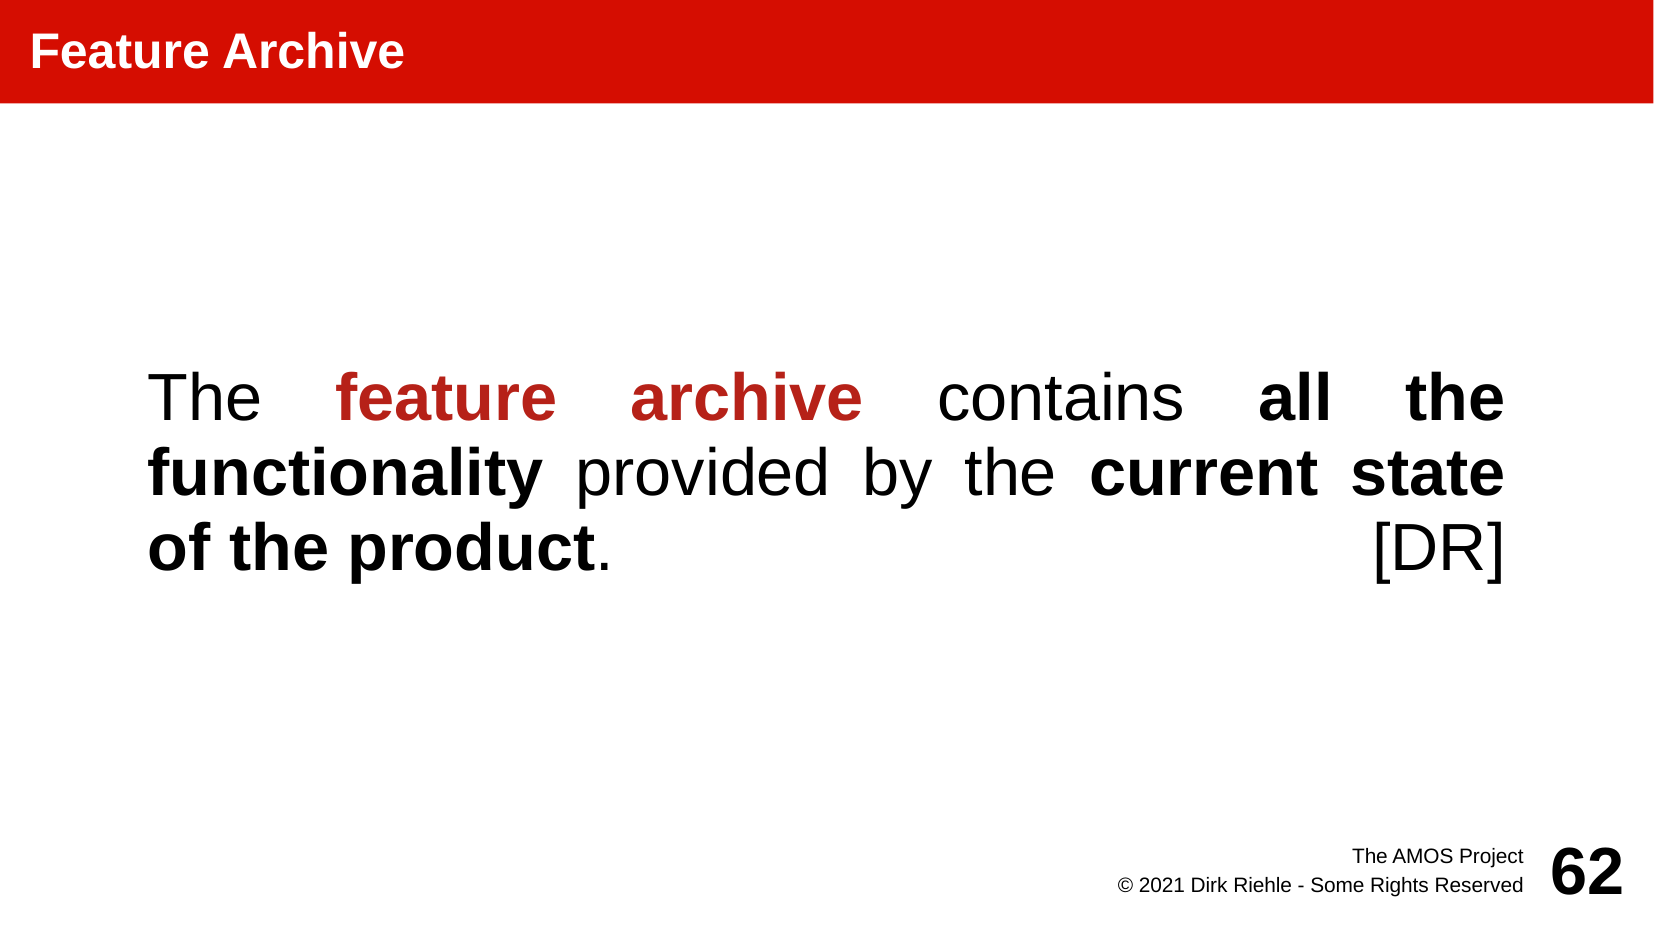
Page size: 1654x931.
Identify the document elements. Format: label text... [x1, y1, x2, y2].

subtitle The feature archive contains all the functionality provided by the current state of the product. [DR] [29, 132, 1625, 813]
title Feature Archive [0, 0, 1654, 104]
